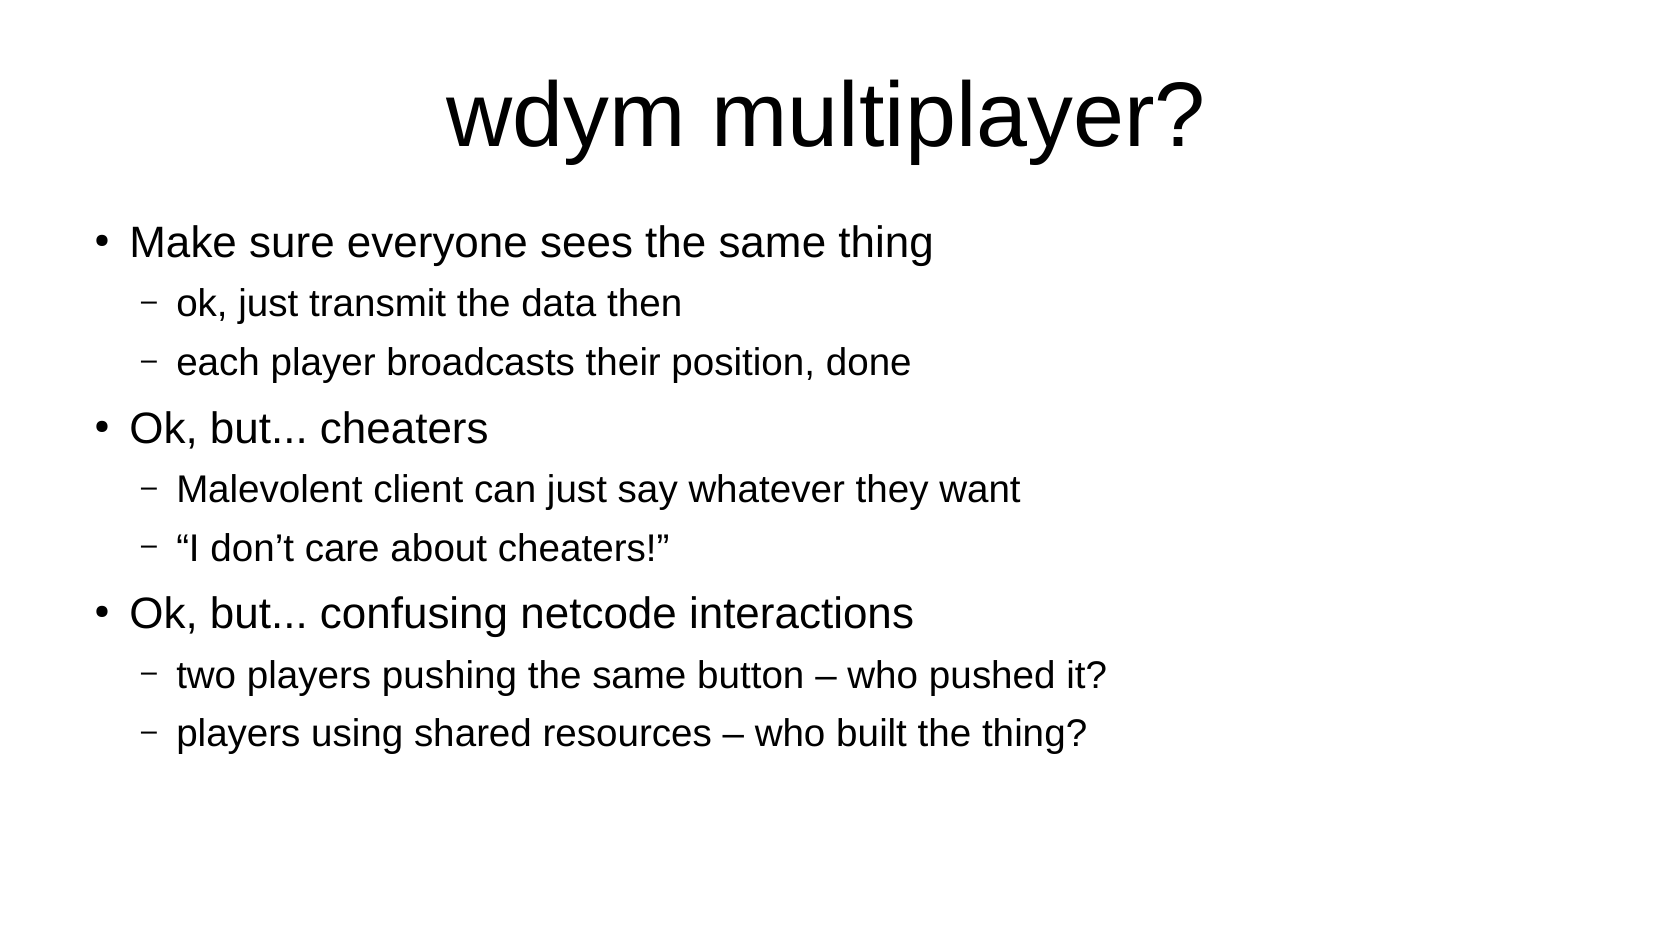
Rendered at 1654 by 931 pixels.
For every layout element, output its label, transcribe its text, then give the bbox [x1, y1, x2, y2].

list Make sure everyone sees the same thing ok, just transmit the data then each player broadcasts their position, done Ok, but... cheaters Malevolent client can just say whatever they want “I don’t care about cheaters!” Ok, but... confusing netcode interactions two players pushing the same button – who pushed it? players using shared resources – who built the thing? [82, 217, 1571, 758]
title wdym multiplayer? [82, 37, 1571, 193]
